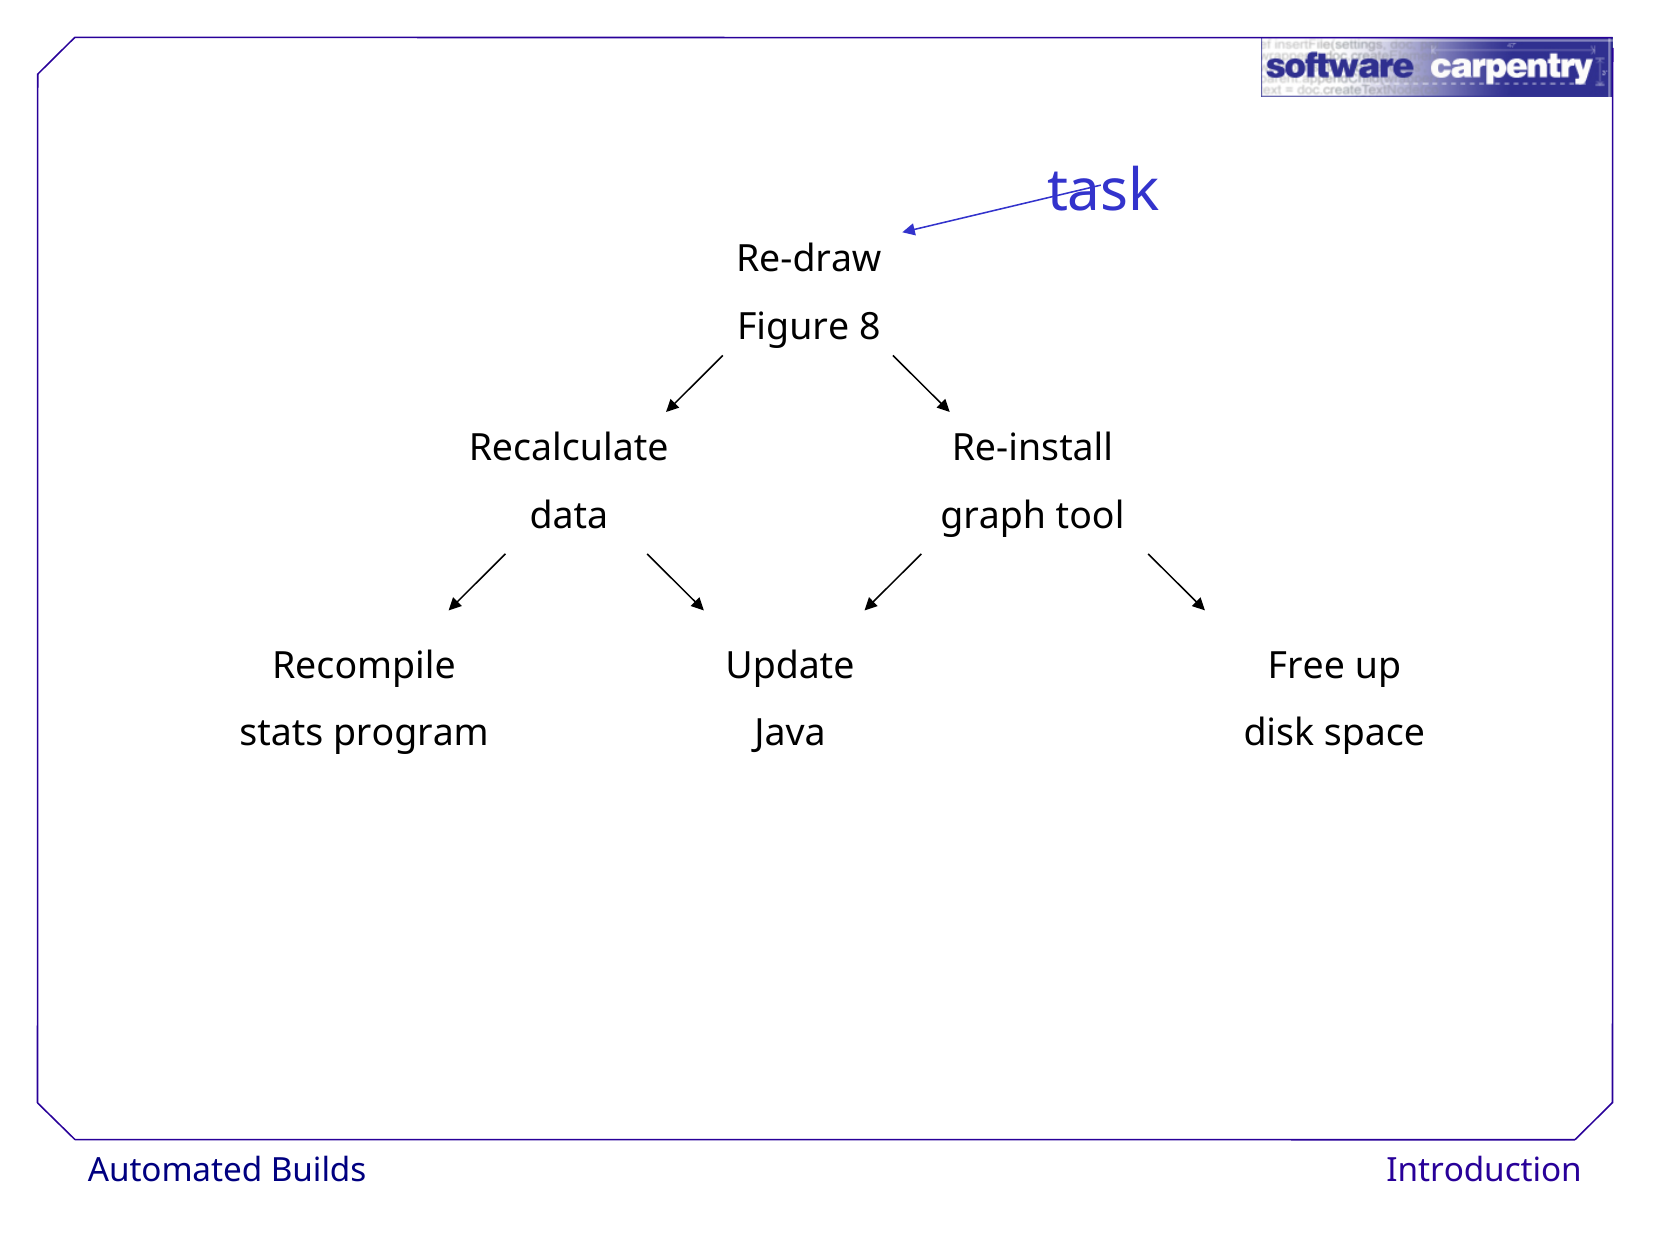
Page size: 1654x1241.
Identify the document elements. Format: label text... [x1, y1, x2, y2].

text_box Re-draw Figure 8 [646, 204, 972, 355]
text_box Re-install graph tool [850, 393, 1215, 544]
text_box task [1075, 195, 1090, 206]
text_box Recalculate data [379, 393, 759, 544]
picture [1261, 39, 1613, 97]
text_box Update Java [635, 610, 945, 762]
text_box task [1032, 109, 1325, 231]
text_box Free up disk space [1153, 610, 1516, 762]
text_box Recompile stats program [149, 610, 579, 762]
